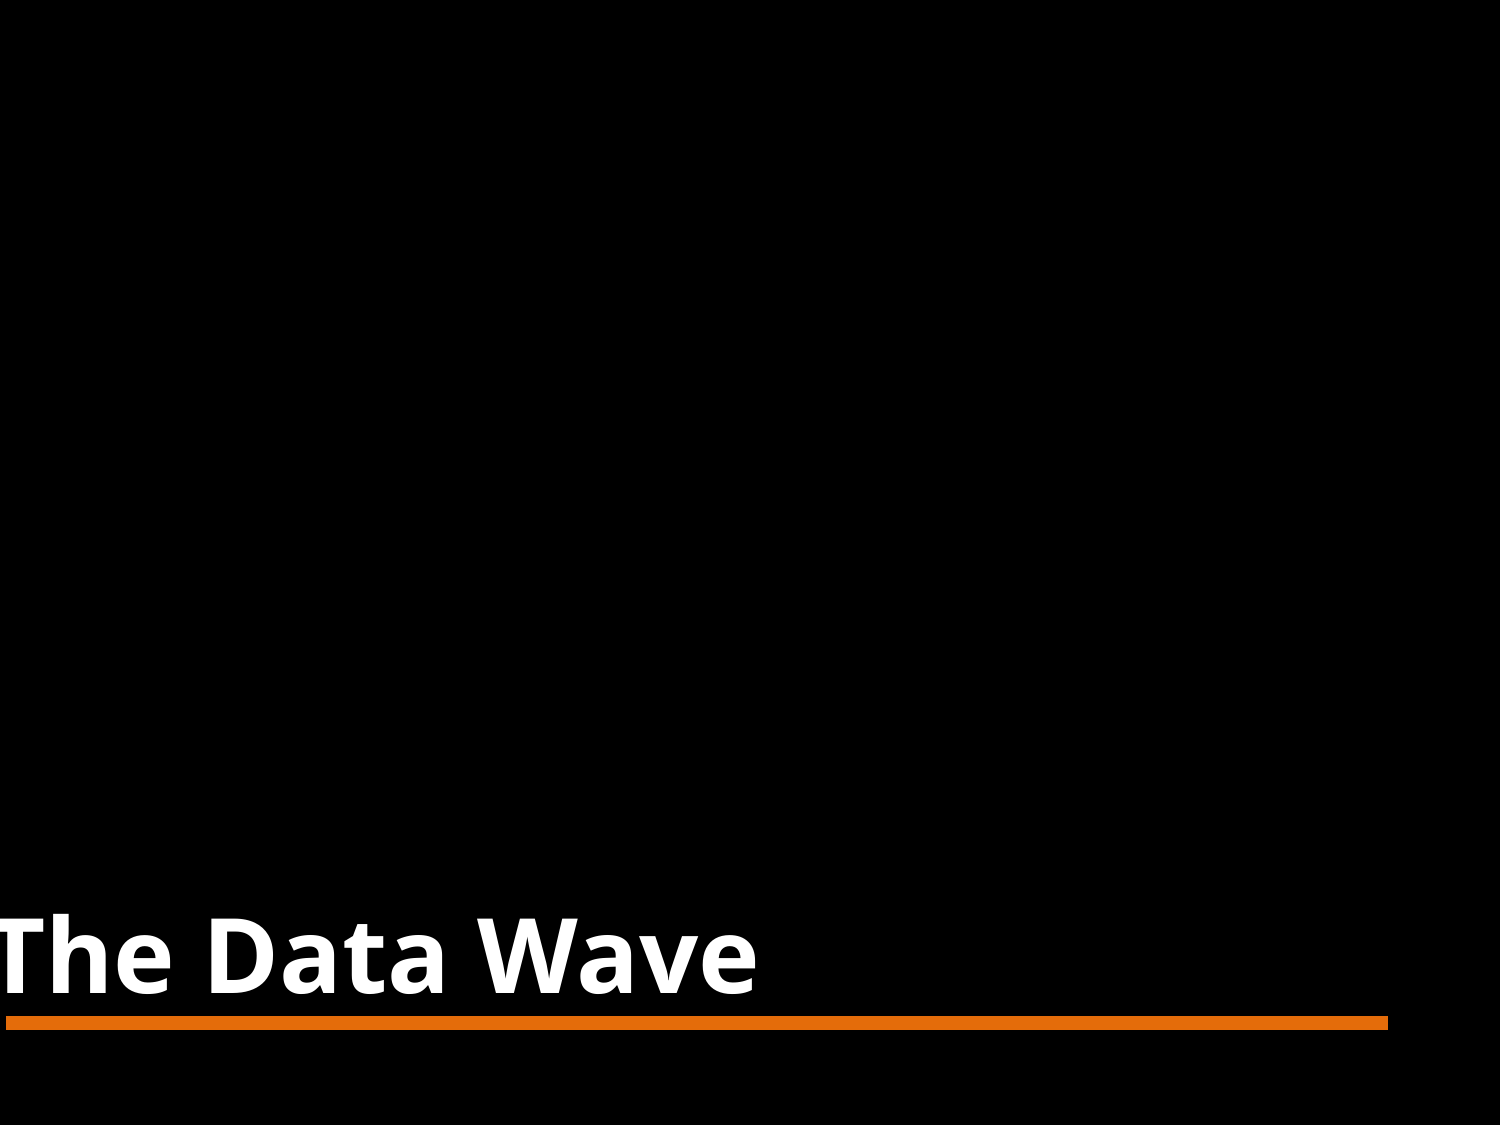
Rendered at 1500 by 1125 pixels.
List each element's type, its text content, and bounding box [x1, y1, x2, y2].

text_box The Data Wave [0, 881, 1389, 1024]
